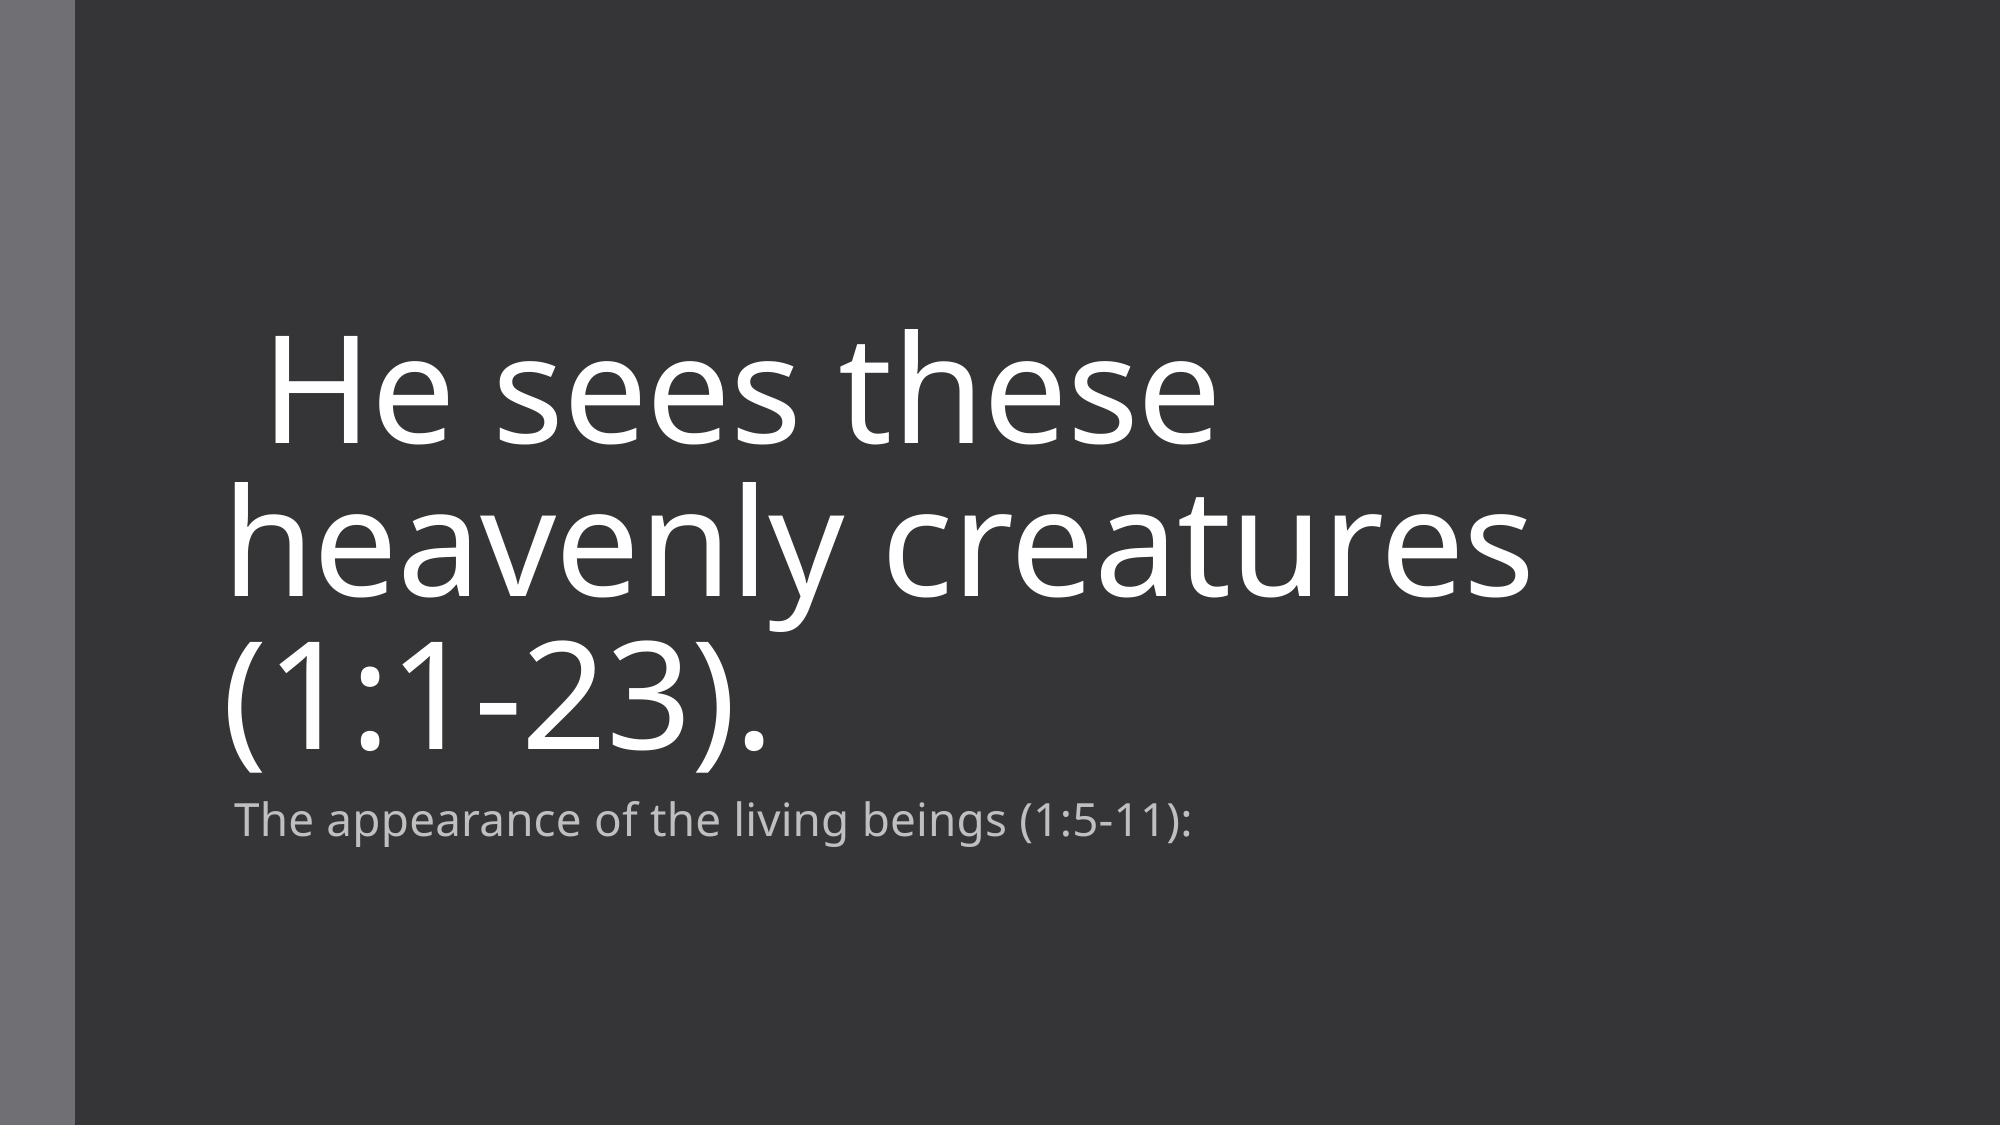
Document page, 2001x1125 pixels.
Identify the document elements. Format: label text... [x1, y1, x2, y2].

title He sees these heavenly creatures (1:1-23). [206, 124, 1752, 787]
subtitle The appearance of the living beings (1:5-11): [206, 787, 1752, 1066]
